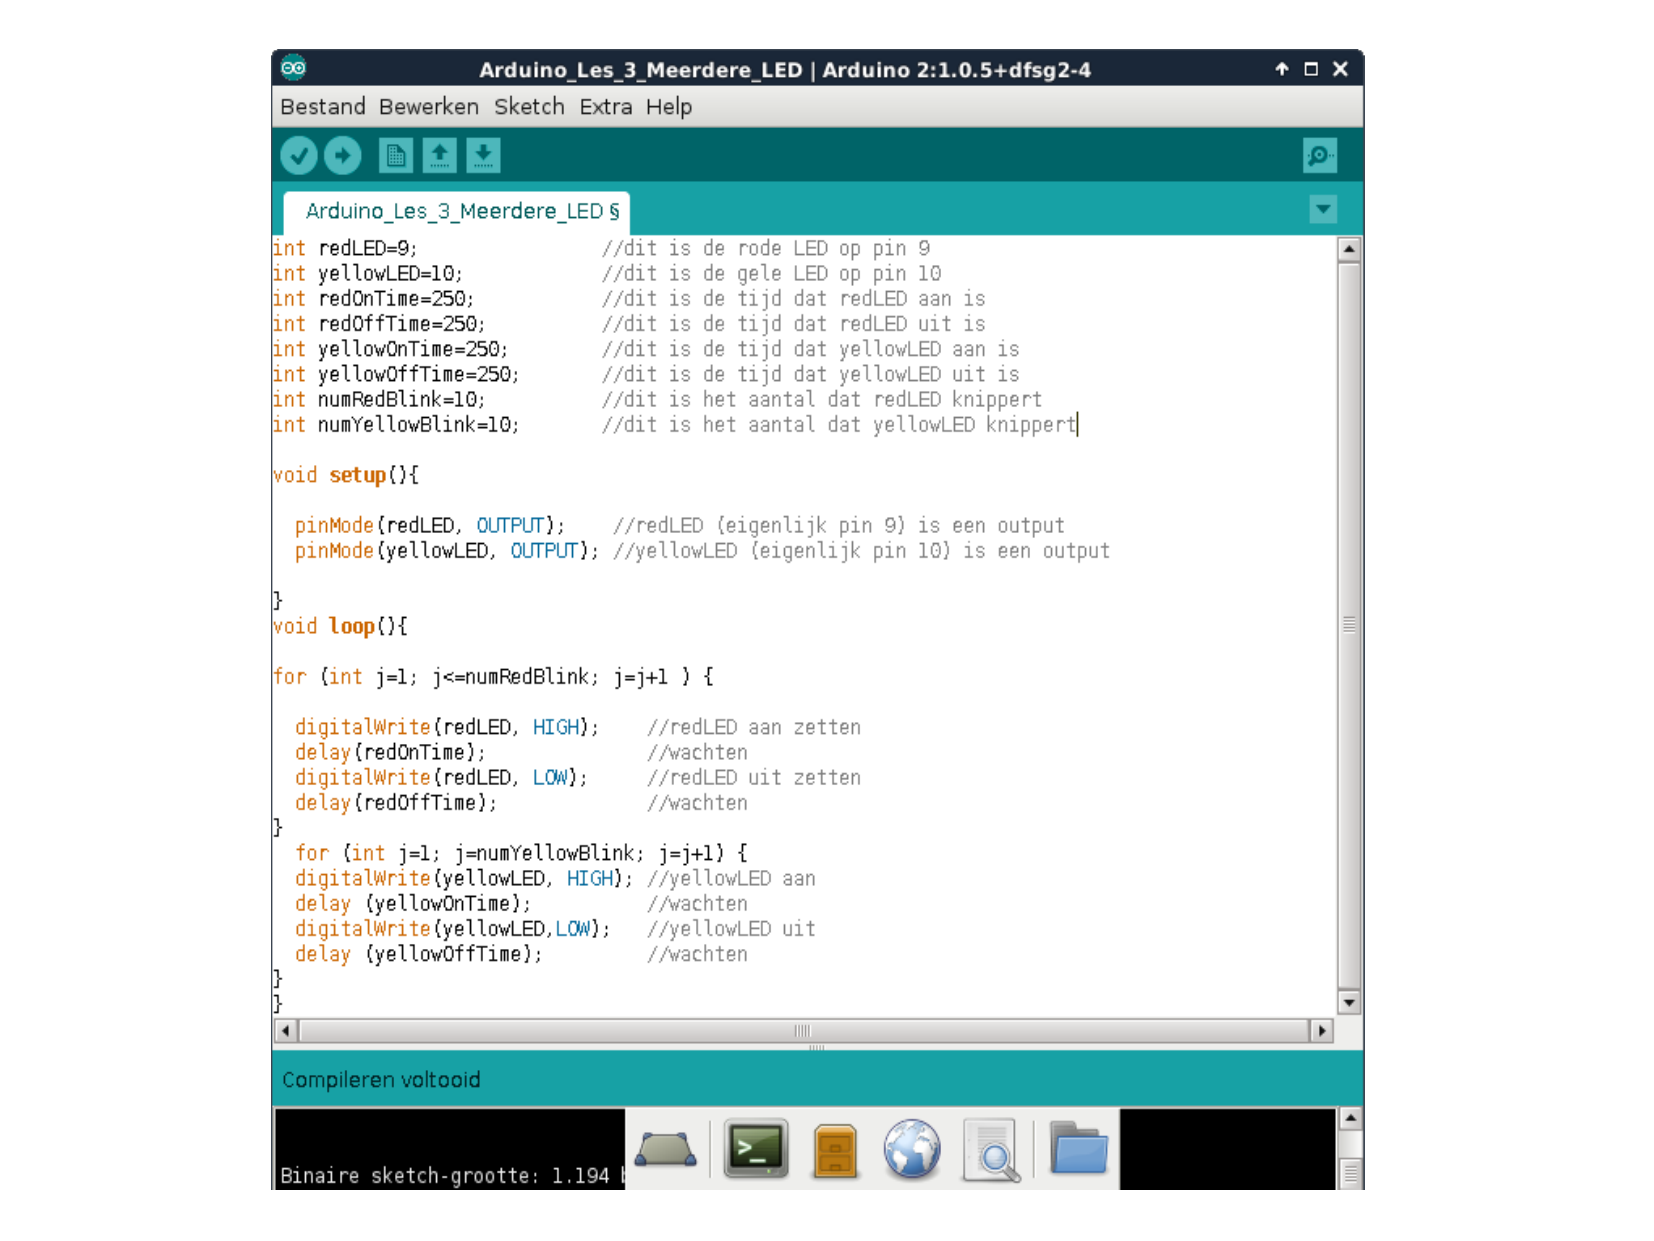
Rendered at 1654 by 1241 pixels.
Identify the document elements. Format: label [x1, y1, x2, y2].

picture [271, 49, 1365, 1190]
